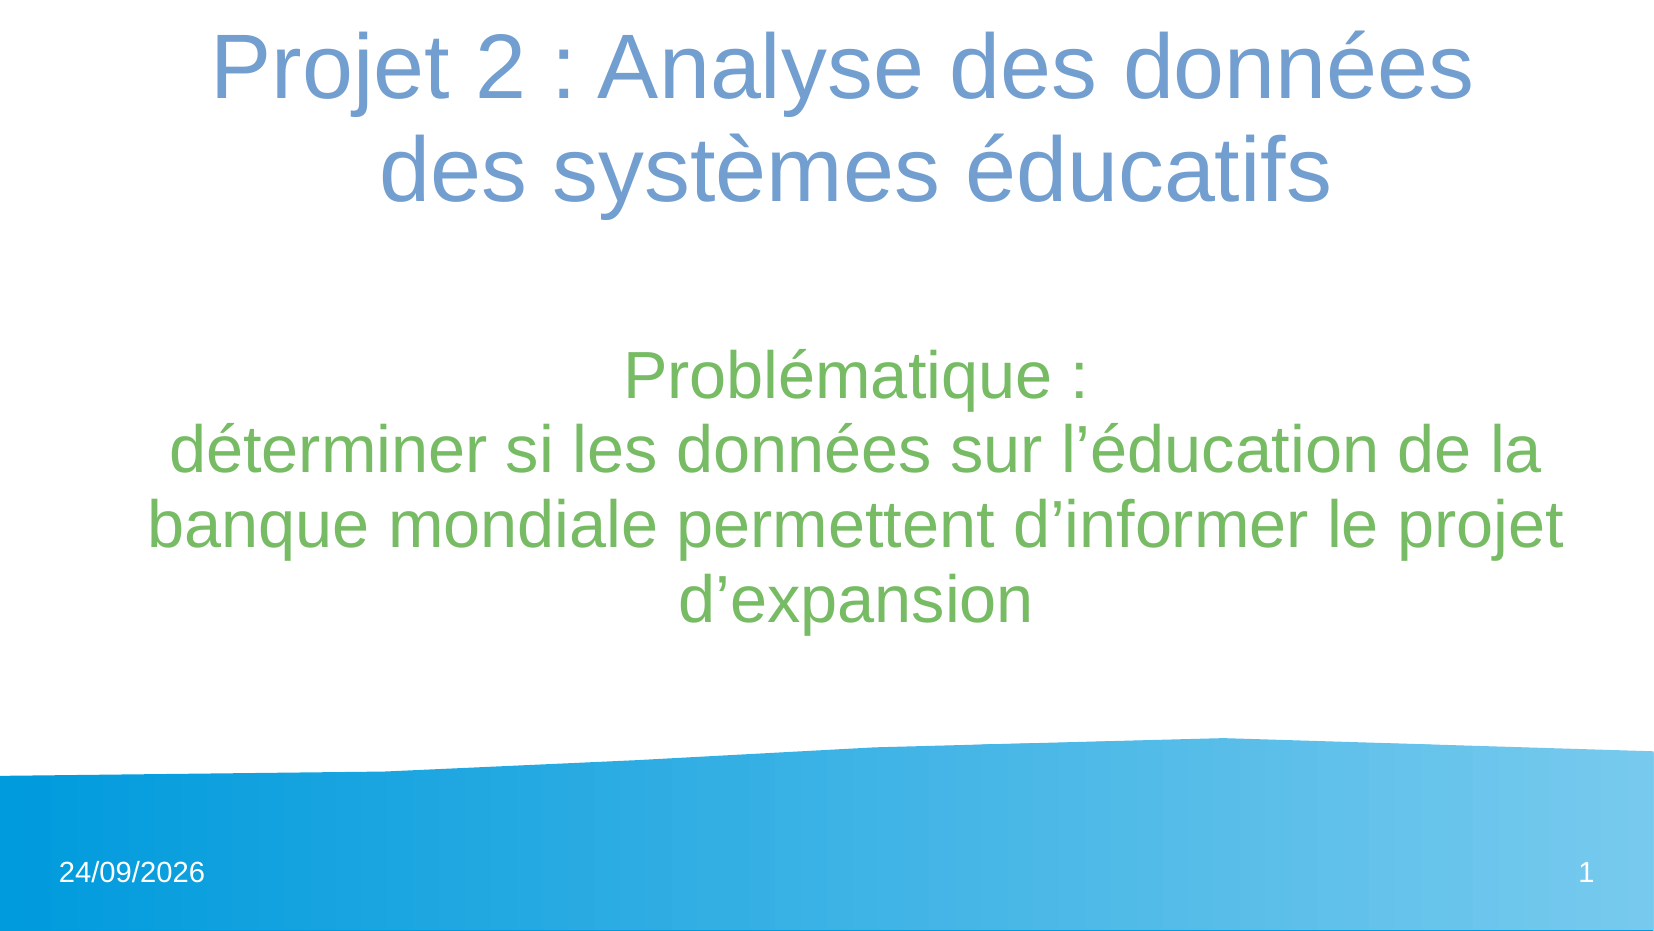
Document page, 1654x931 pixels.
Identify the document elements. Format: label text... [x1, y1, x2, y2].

subtitle Problématique : déterminer si les données sur l’éducation de la banque mondiale permettent d’informer le projet d’expansion [88, 337, 1625, 637]
title Projet 2 : Analyse des données des systèmes éducatifs [59, 15, 1536, 221]
